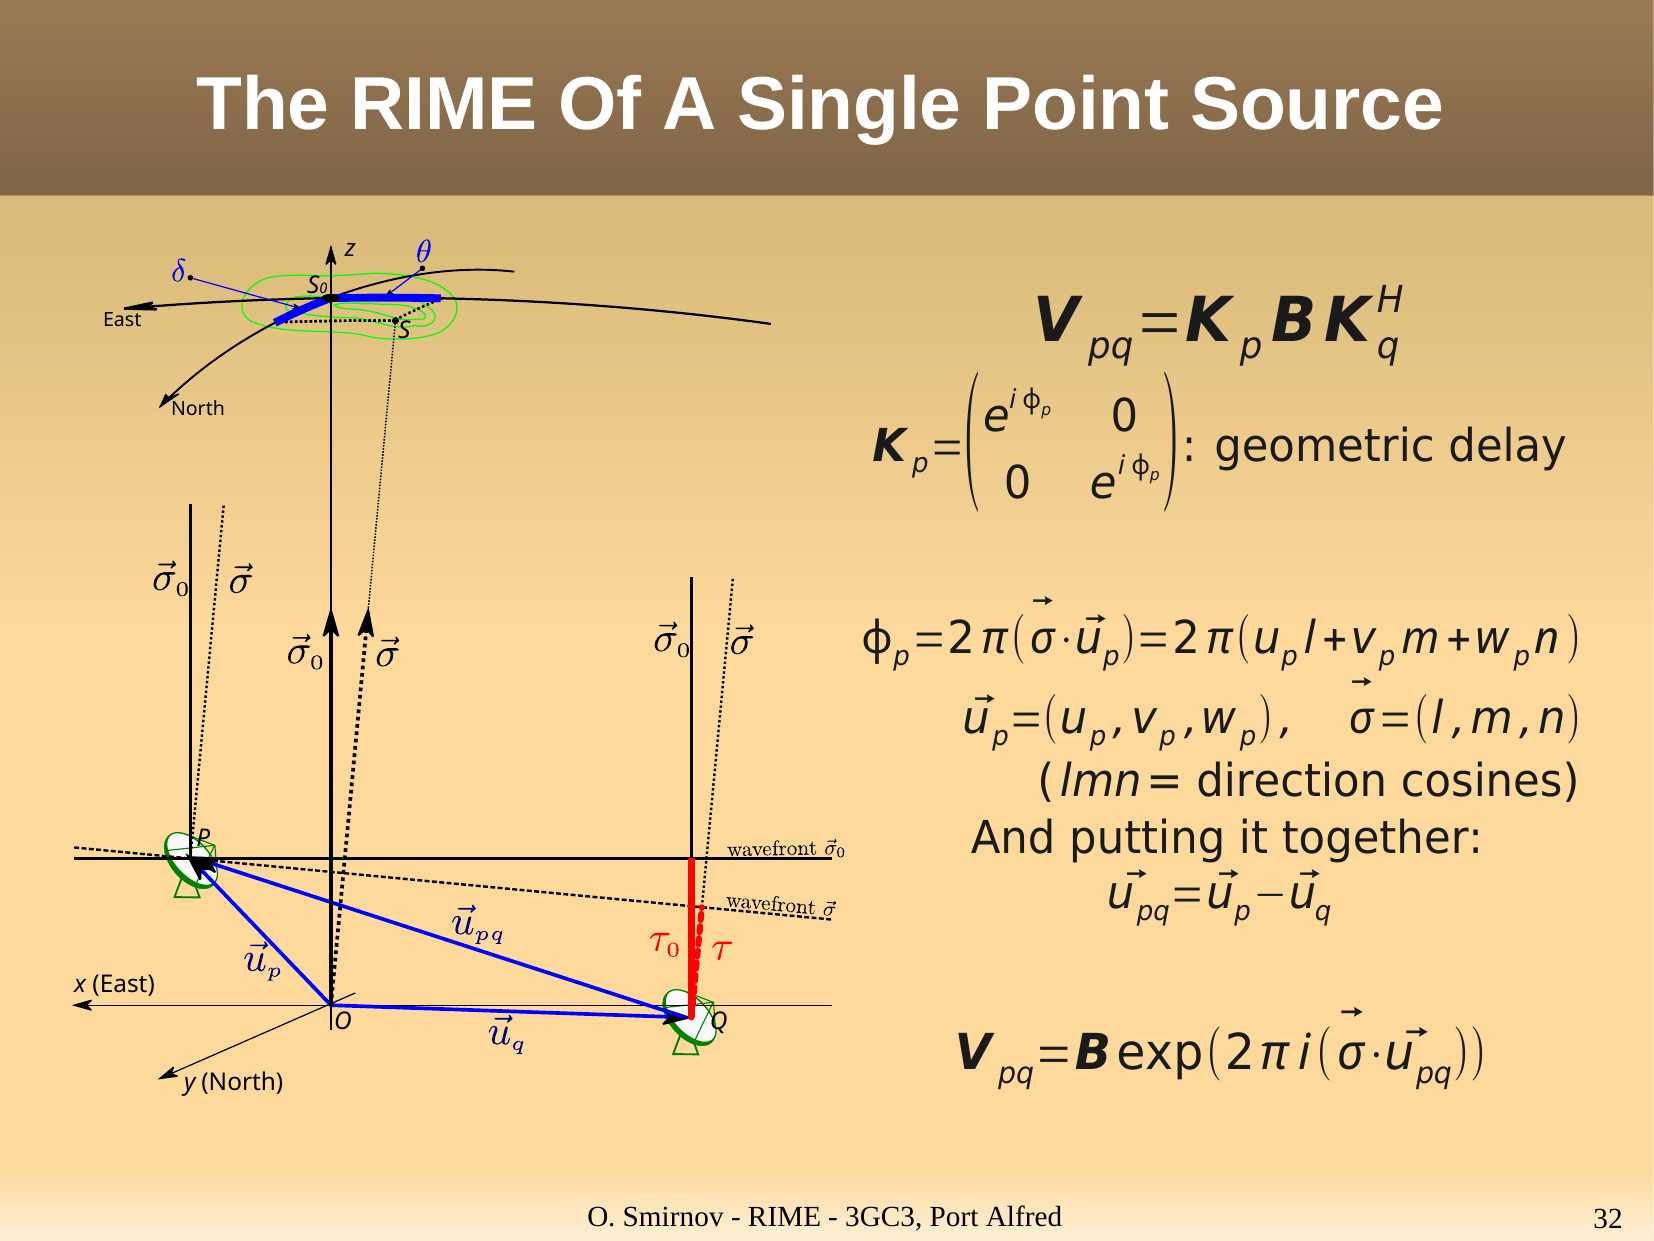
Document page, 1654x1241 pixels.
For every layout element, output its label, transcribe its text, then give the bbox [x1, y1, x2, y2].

list [821, 756, 1635, 1241]
picture [0, 0, 1654, 1241]
chart [853, 276, 1588, 1165]
title The RIME Of A Single Point Source [76, 0, 1565, 208]
